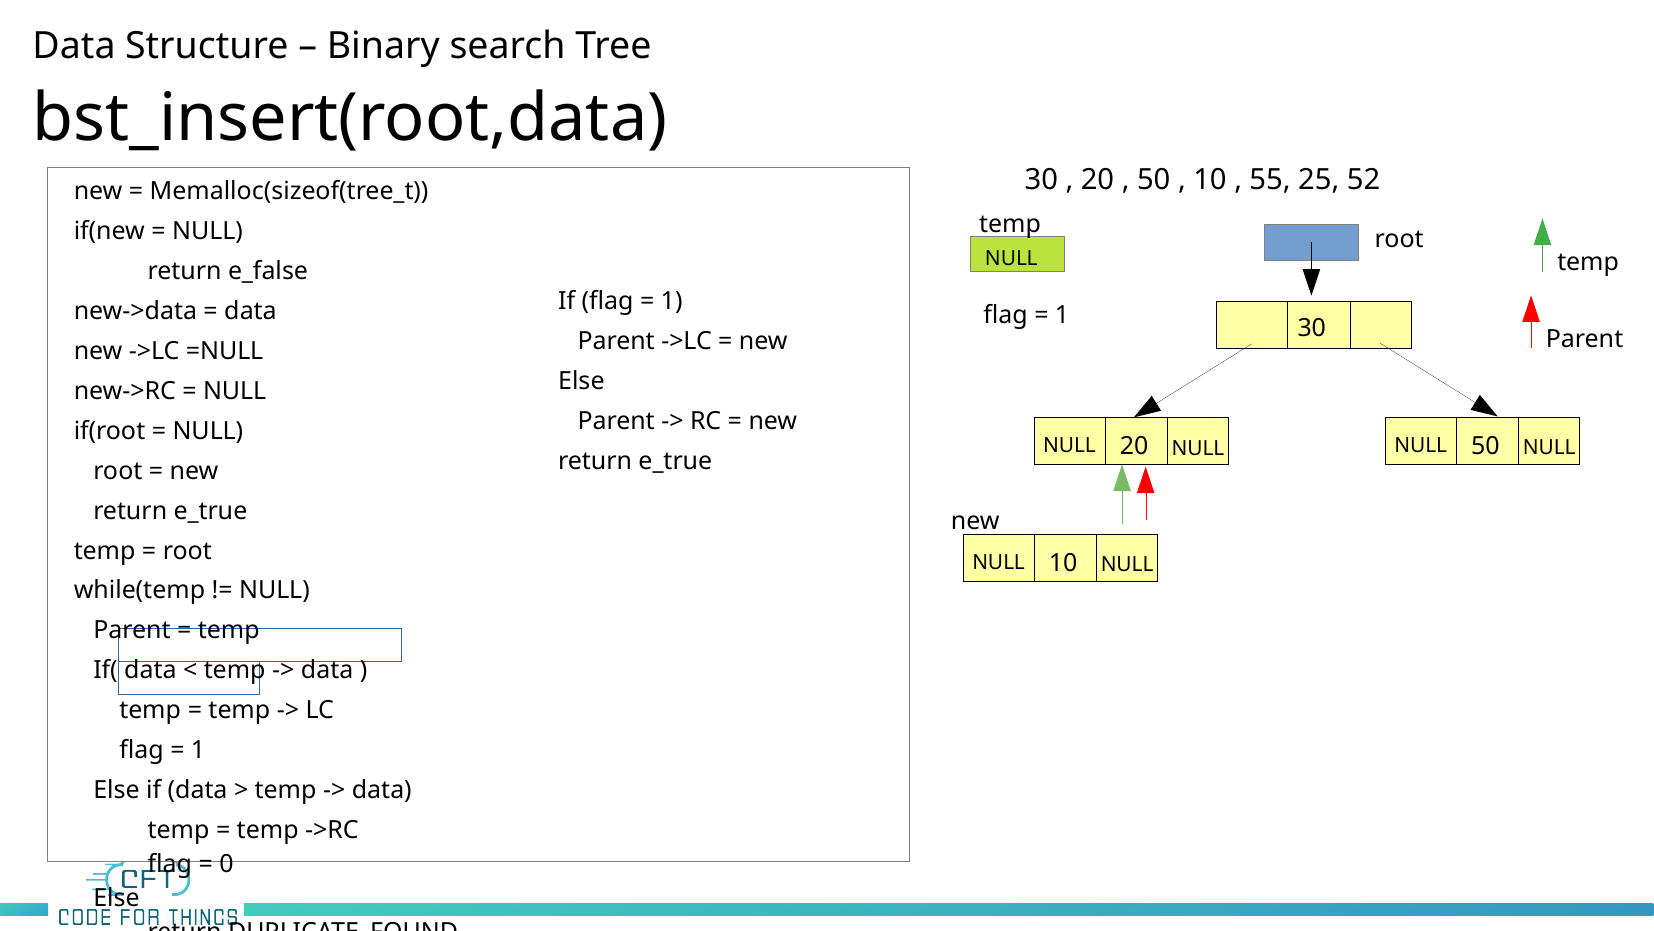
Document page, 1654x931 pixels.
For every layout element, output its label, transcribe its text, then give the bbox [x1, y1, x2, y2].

text_box [1216, 301, 1287, 349]
text_box NULL [957, 540, 1041, 580]
text_box 50 [1456, 420, 1519, 465]
text_box [1018, 534, 1034, 540]
text_box root [1359, 212, 1440, 258]
text_box temp [1542, 236, 1638, 281]
text_box NULL [1028, 423, 1112, 463]
text_box [1385, 417, 1456, 422]
text_box [1034, 417, 1105, 423]
text_box [1054, 243, 1065, 272]
text_box [1097, 534, 1158, 542]
picture [59, 866, 237, 925]
text_box [603, 167, 910, 862]
text_box 10 [1034, 537, 1096, 582]
text_box NULL [1156, 425, 1241, 465]
text_box [1351, 301, 1412, 349]
text_box NULL [1508, 425, 1592, 465]
text_box 20 [1105, 420, 1167, 465]
text_box 30 [1282, 302, 1345, 347]
text_box NULL [1379, 422, 1464, 463]
text_box NULL [970, 236, 1054, 276]
text_box [1264, 224, 1359, 261]
text_box 30 , 20 , 50 , 10 , 55, 25, 52 [1009, 141, 1536, 201]
text_box new = Memalloc(sizeof(tree_t)) if(new = NULL) return e_false new->data = data new ->LC =NULL new->RC = NULL if(root = NULL) root = new return e_true temp = root while(temp != NULL) Parent = temp If( data < temp -> data ) temp = temp -> LC flag = 1 Else if (data > temp -> data) temp = temp ->RC flag = 0 Else return DUPLICATE_FOUND [59, 166, 603, 866]
text_box [1168, 417, 1229, 425]
text_box [47, 167, 59, 862]
text_box [1519, 417, 1580, 425]
text_box temp [964, 198, 1069, 243]
text_box [1288, 301, 1350, 349]
text_box flag = 1 [968, 288, 1111, 334]
title Data Structure – Binary search Tree bst_insert(root,data) [32, 12, 1184, 166]
text_box Parent [1531, 313, 1641, 358]
text_box new [936, 495, 1018, 540]
text_box If (flag = 1) Parent ->LC = new Else Parent -> RC = new return e_true [543, 275, 863, 496]
text_box NULL [1086, 542, 1170, 582]
